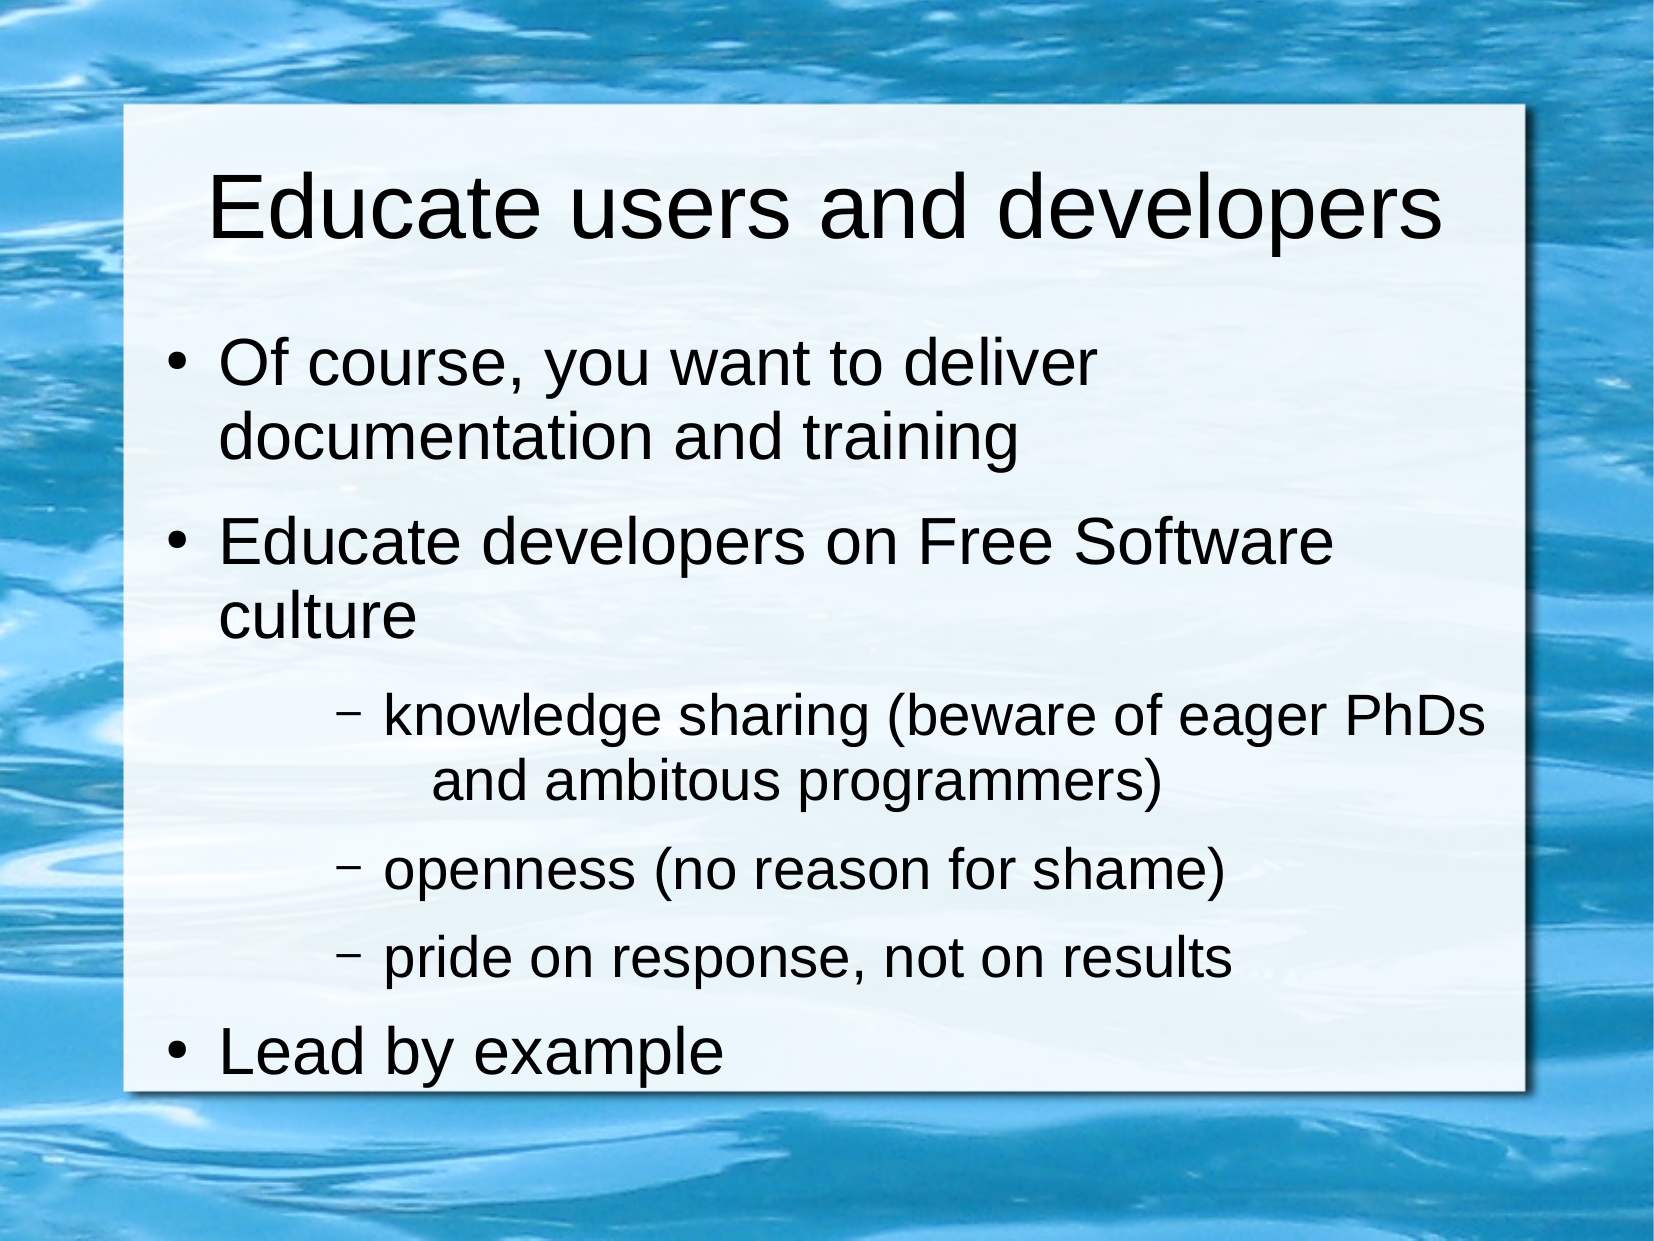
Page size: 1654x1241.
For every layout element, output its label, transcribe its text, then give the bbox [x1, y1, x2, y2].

list Of course, you want to deliver documentation and training Educate developers on Free Software culture knowledge sharing (beware of eager PhDs and ambitous programmers) openness (no reason for shame) pride on response, not on results Lead by example [147, 324, 1506, 1129]
title Educate users and developers [147, 125, 1506, 288]
picture [0, 0, 1654, 1241]
